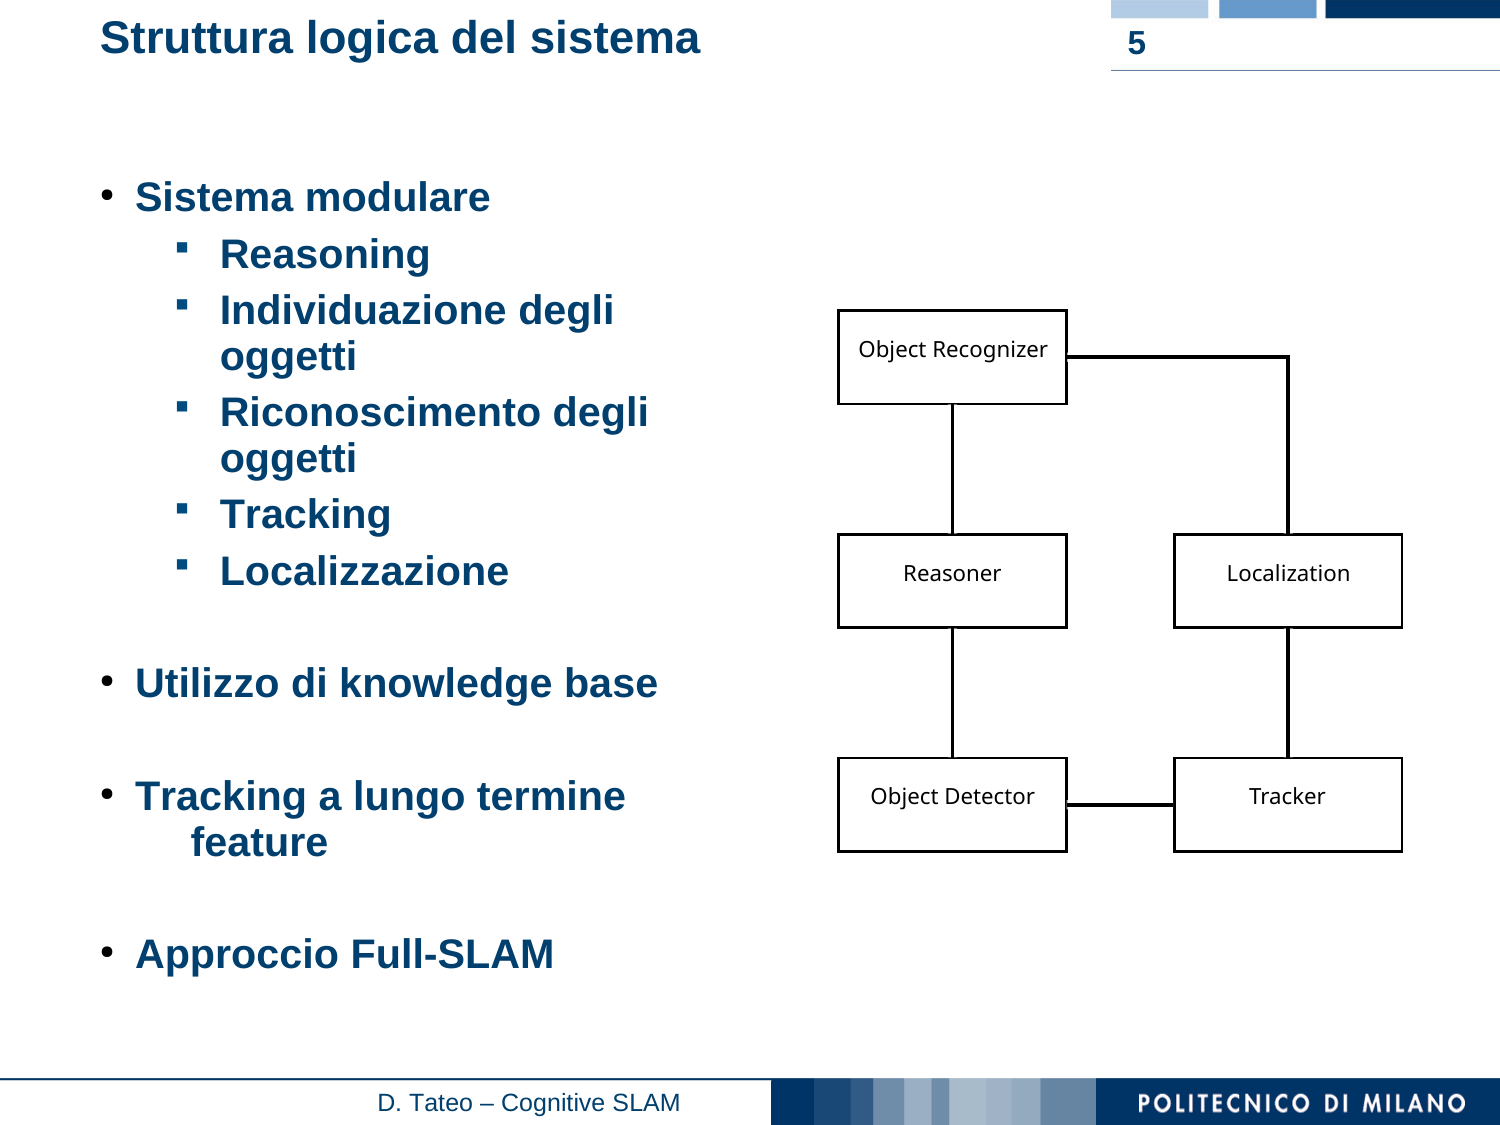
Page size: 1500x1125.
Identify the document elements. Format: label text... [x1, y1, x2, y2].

picture [1103, 0, 1500, 74]
picture [791, 262, 1450, 899]
title Struttura logica del sistema [99, 12, 1075, 150]
picture [0, 1074, 1500, 1125]
list Sistema modulare Reasoning Individuazione degli oggetti Riconoscimento degli oggetti Tracking Localizzazione Utilizzo di knowledge base Tracking a lungo termine feature Approccio Full-SLAM [99, 174, 759, 987]
